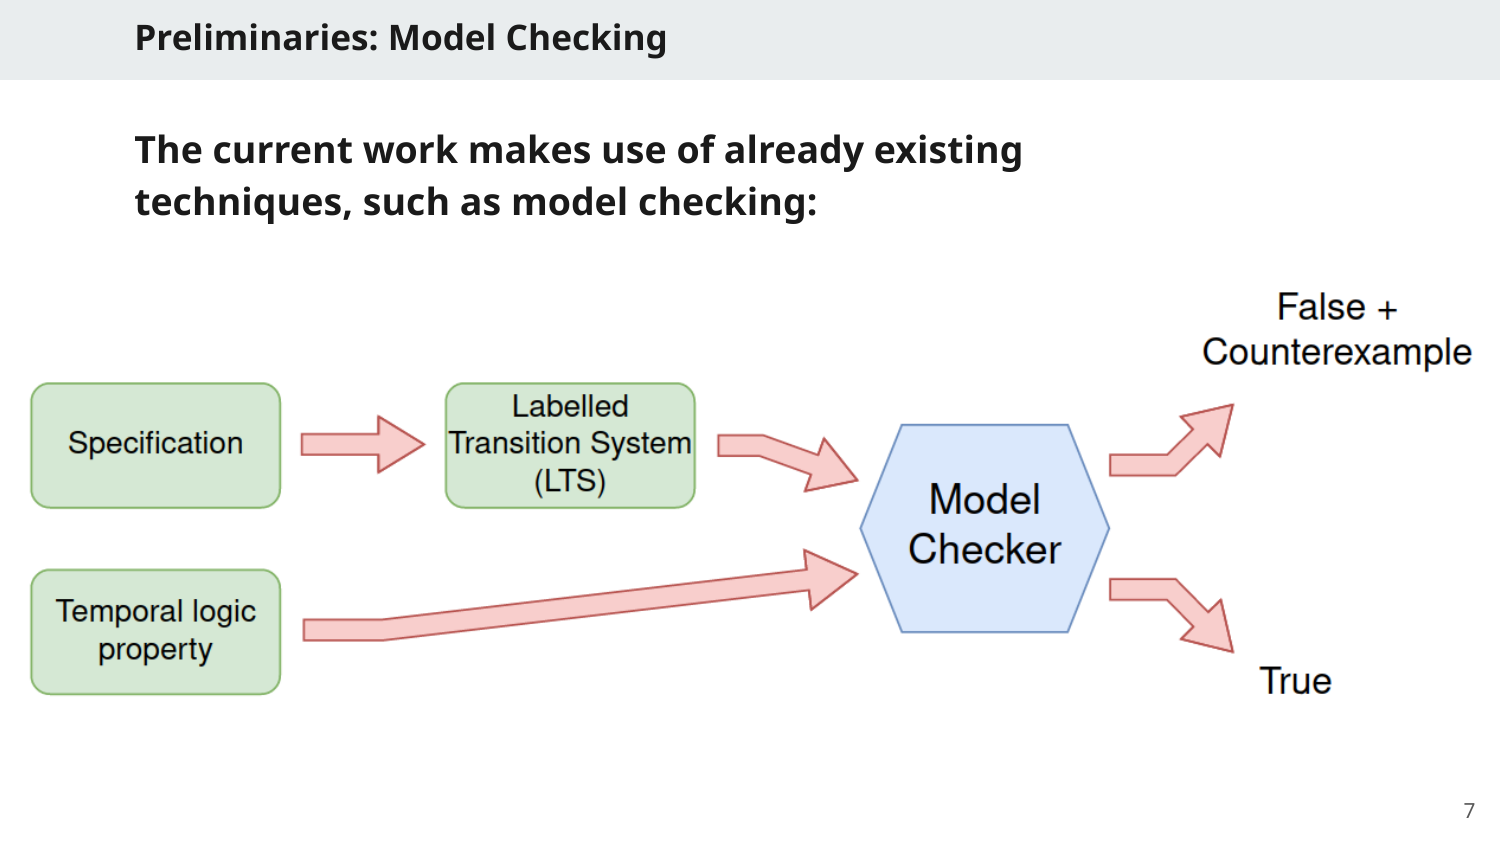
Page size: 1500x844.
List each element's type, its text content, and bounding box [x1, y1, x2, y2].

slide_number <numéro> [1400, 779, 1491, 844]
list The current work makes use of already existing techniques, such as model checking: [119, 104, 1147, 239]
title Preliminaries: Model Checking [119, 0, 1381, 73]
picture [24, 283, 1475, 701]
